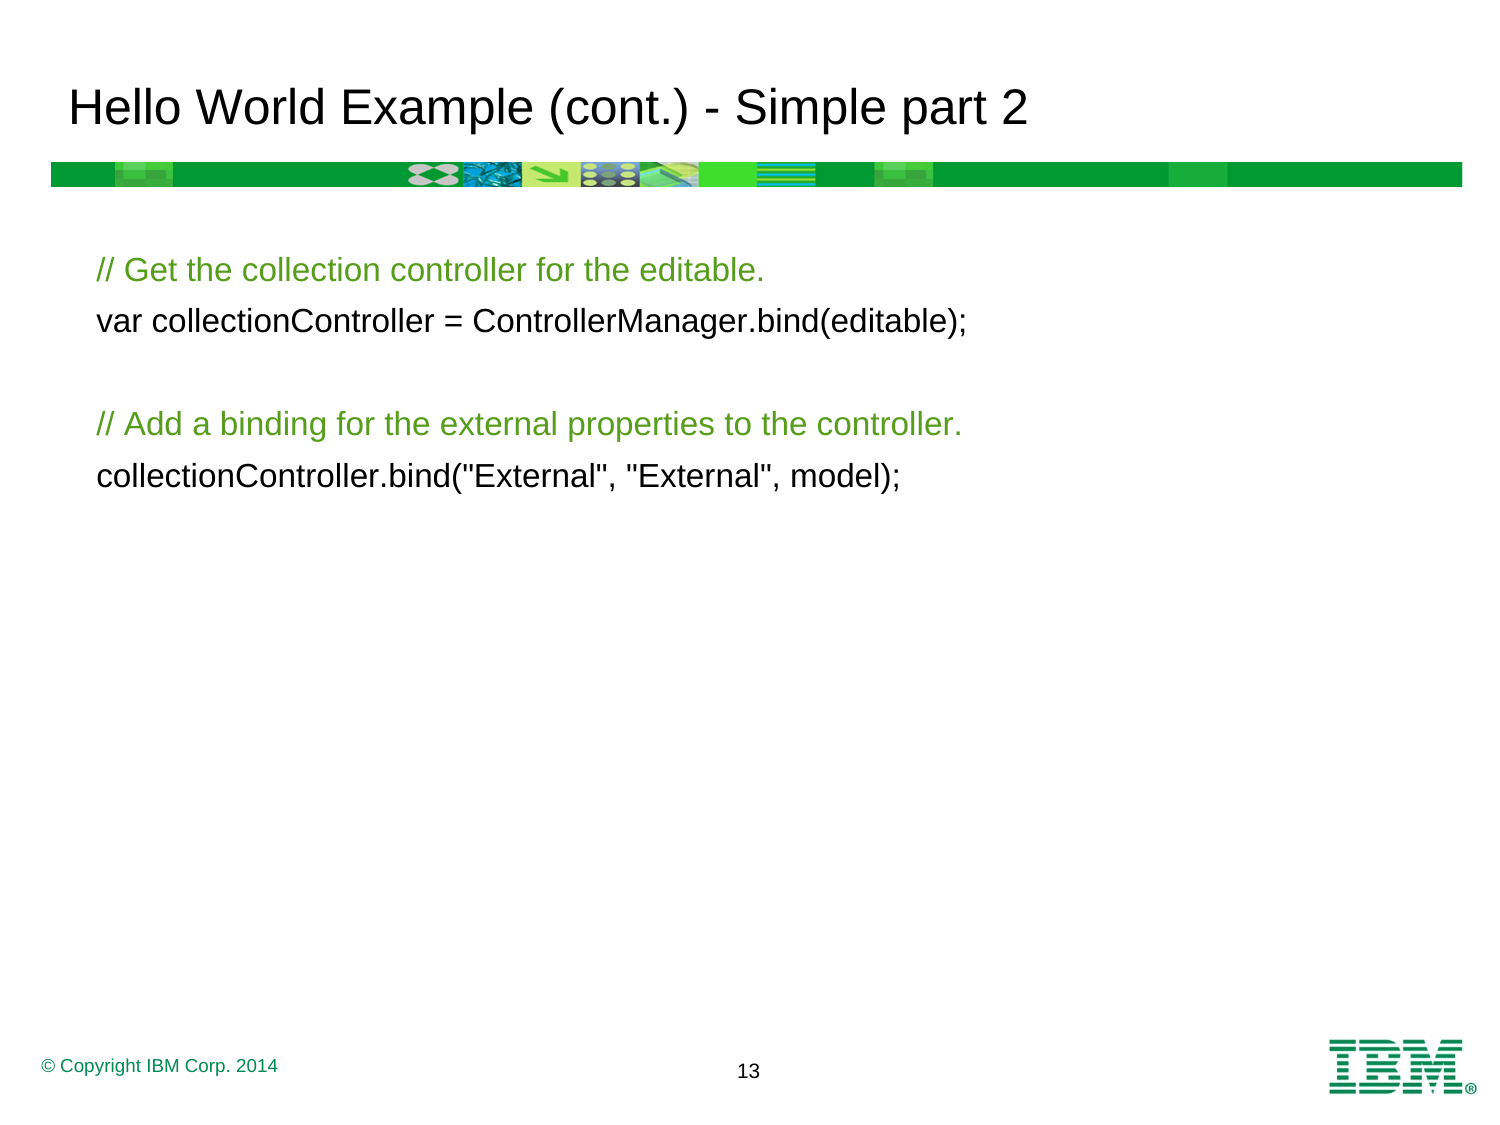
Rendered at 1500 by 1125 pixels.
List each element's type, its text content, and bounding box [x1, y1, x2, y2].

picture [1327, 1037, 1479, 1096]
title Hello World Example (cont.) - Simple part 2 [53, 69, 1239, 144]
list // Get the collection controller for the editable. var collectionController = ControllerManager.bind(editable); // Add a binding for the external properties to the controller. collectionController.bind("External", "External", model); [24, 243, 1463, 1038]
picture [50, 161, 1463, 189]
